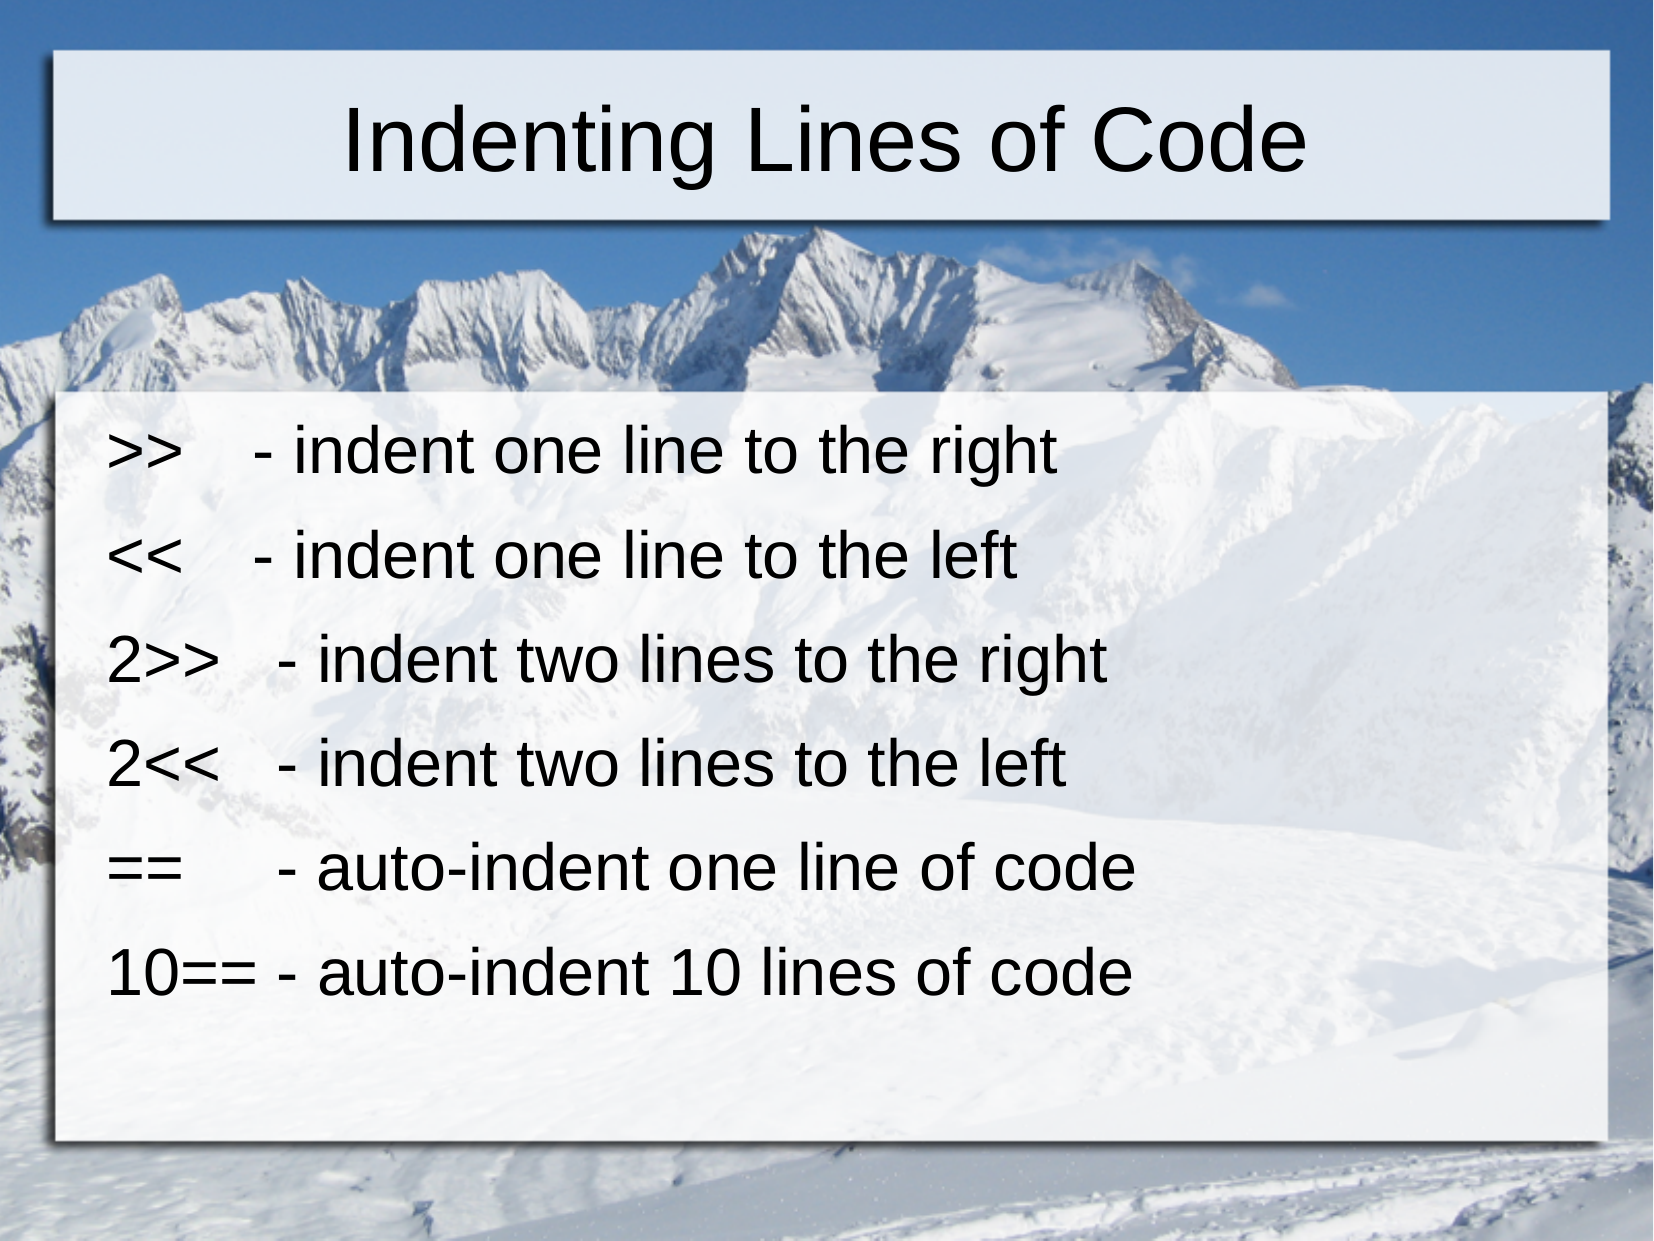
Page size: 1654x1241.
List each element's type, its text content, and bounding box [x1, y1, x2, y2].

picture [0, 0, 1654, 1241]
title Indenting Lines of Code [58, 61, 1594, 219]
list >> - indent one line to the right << - indent one line to the left 2>> - indent two lines to the right 2<< - indent two lines to the left == - auto-indent one line of code 10== - auto-indent 10 lines of code [88, 413, 1571, 1126]
